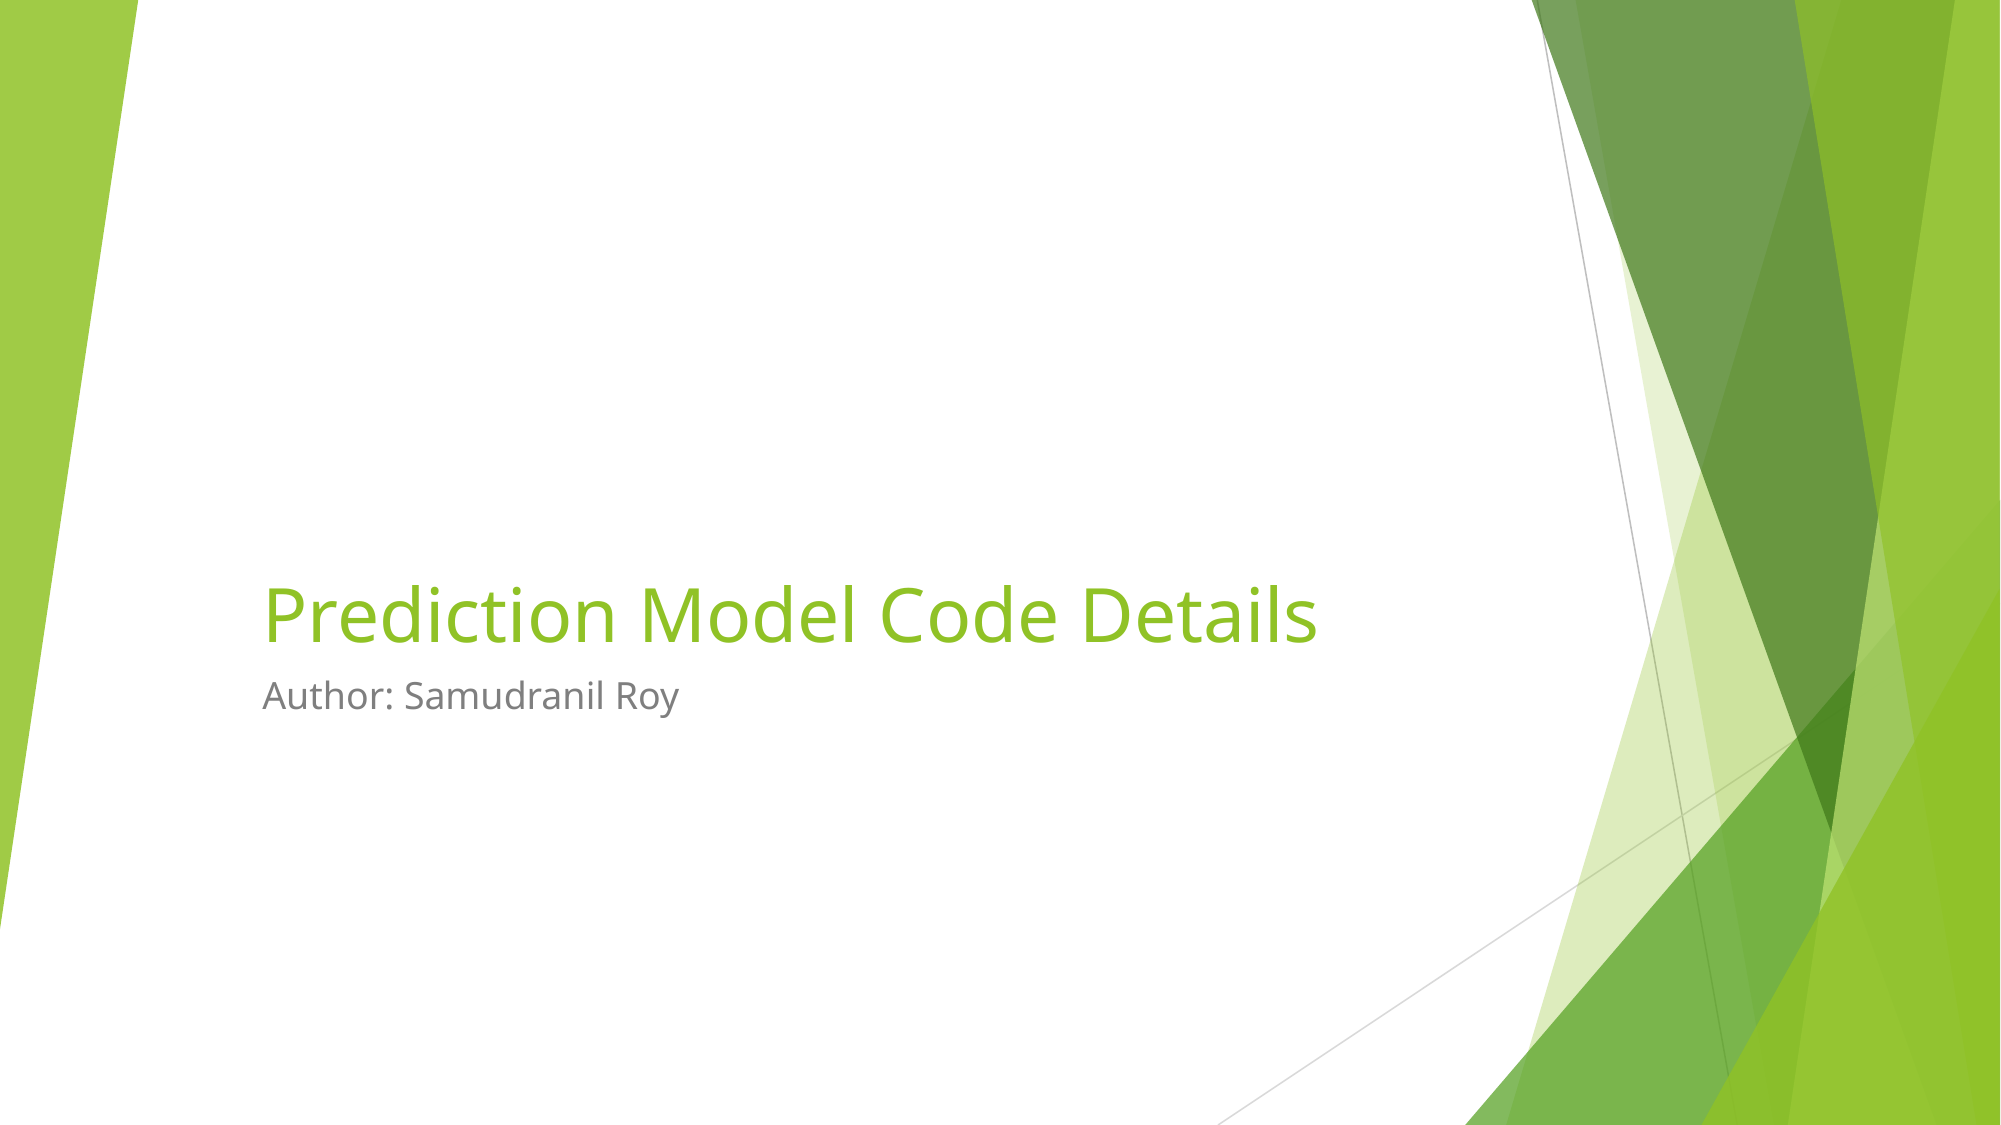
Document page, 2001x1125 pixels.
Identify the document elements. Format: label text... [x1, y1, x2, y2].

title Prediction Model Code Details [247, 394, 1522, 664]
subtitle Author: Samudranil Roy [247, 664, 1522, 845]
